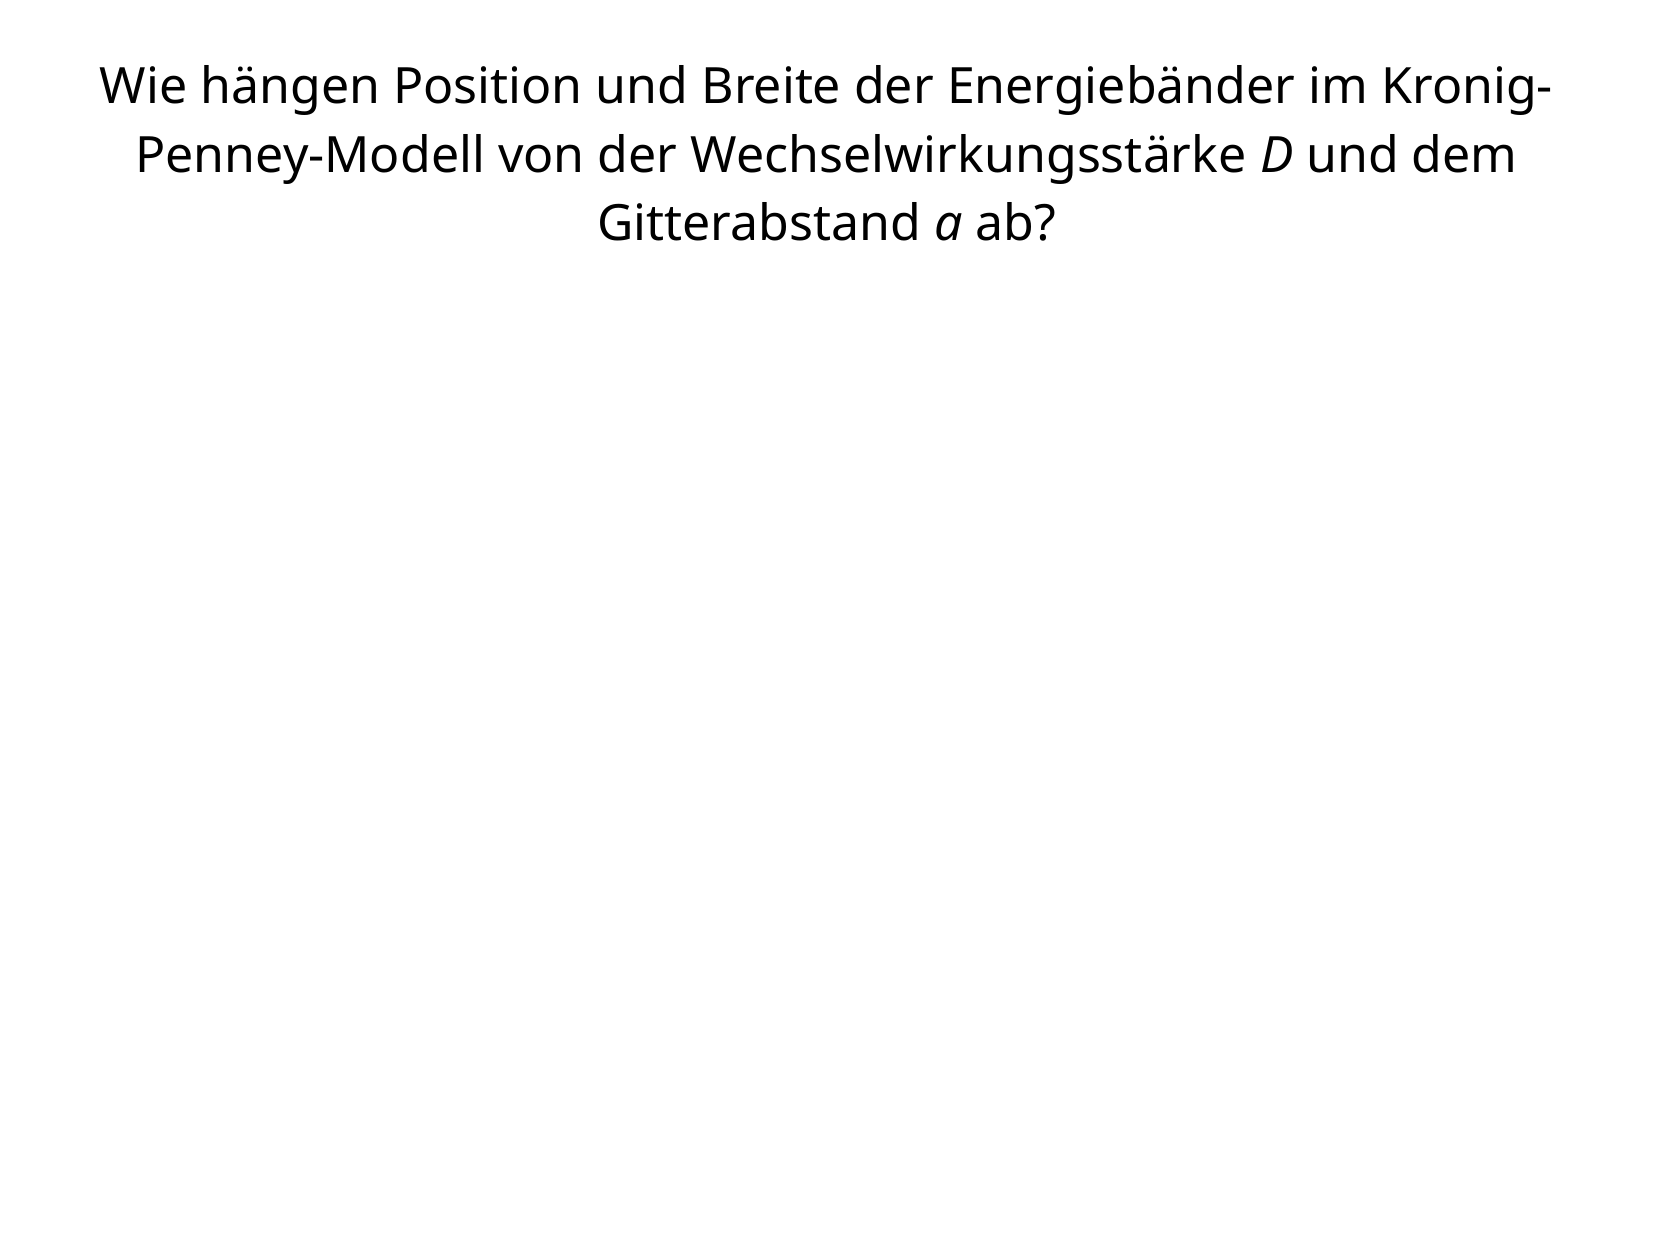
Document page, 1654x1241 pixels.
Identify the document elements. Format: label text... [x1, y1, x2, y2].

title Wie hängen Position und Breite der Energiebänder im Kronig-Penney-Modell von der Wechselwirkungsstärke D und dem Gitterabstand a ab? [82, 49, 1571, 257]
